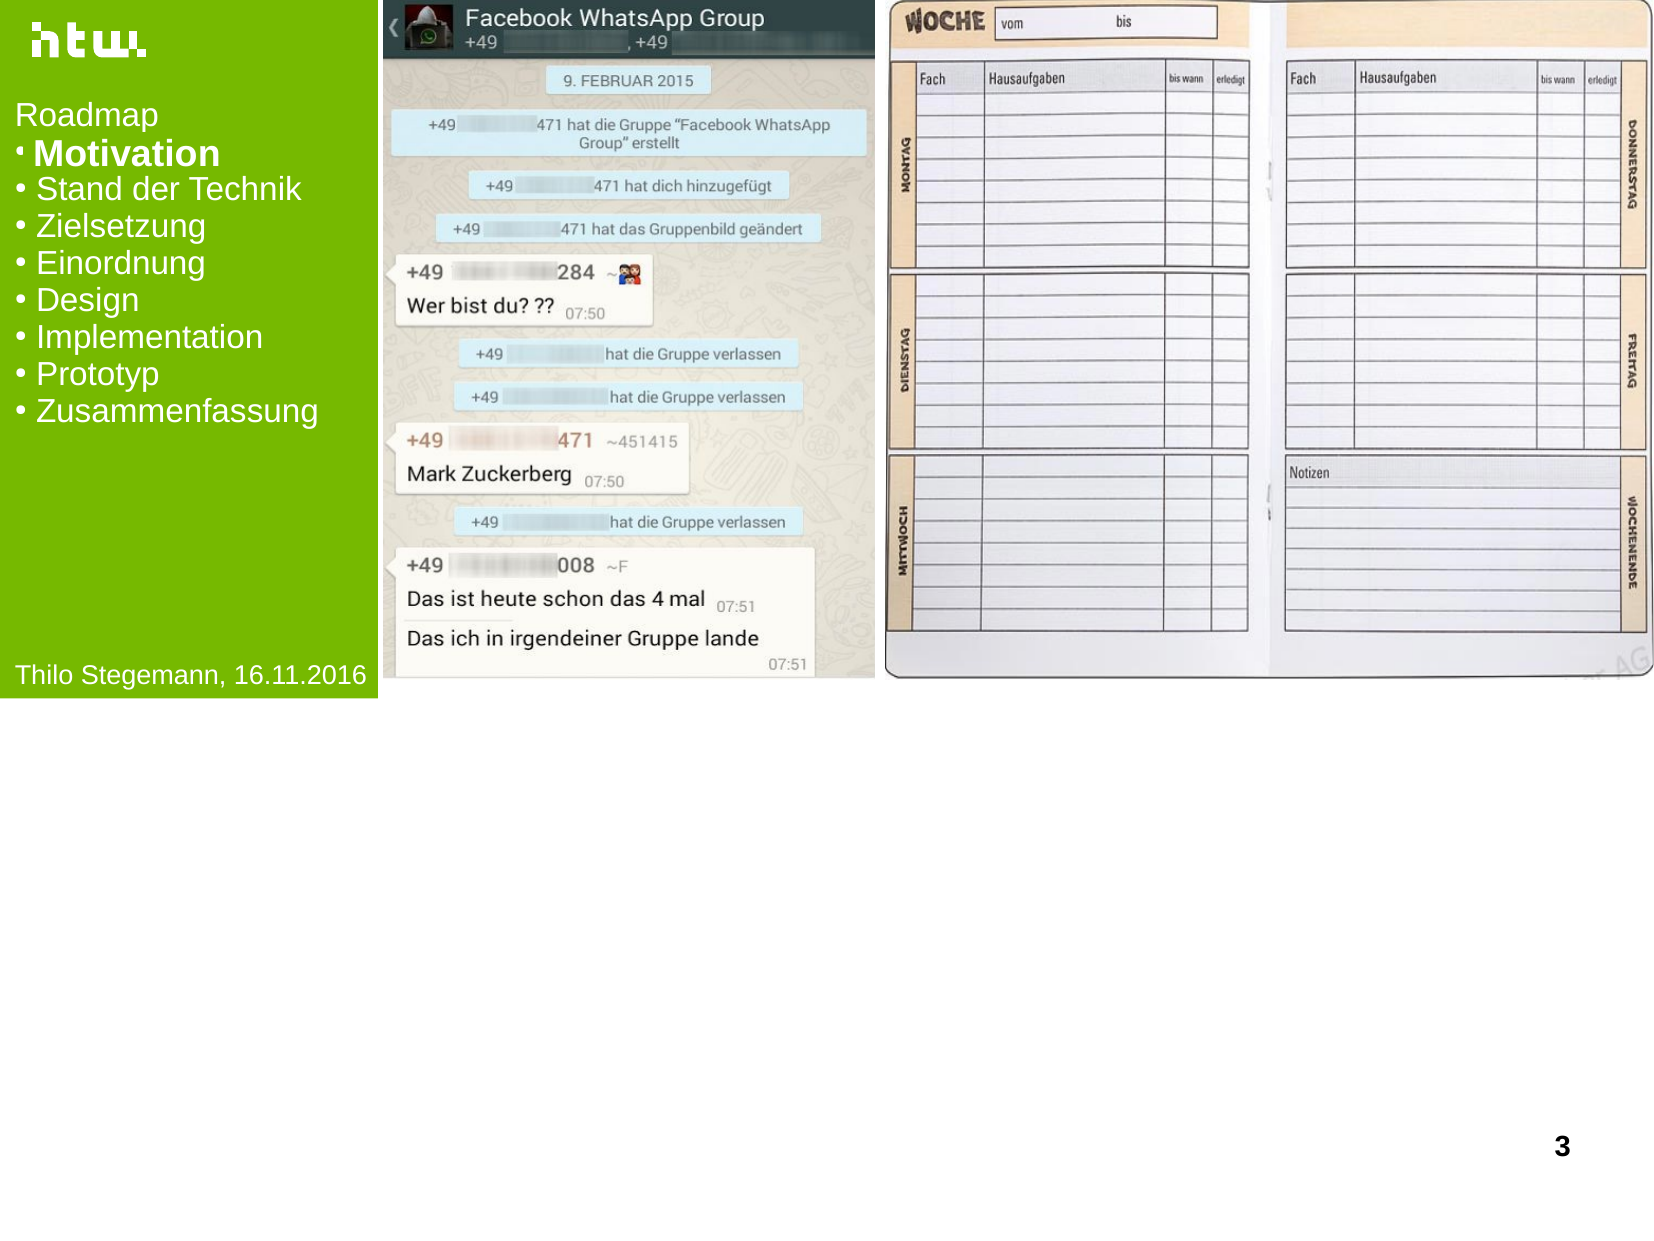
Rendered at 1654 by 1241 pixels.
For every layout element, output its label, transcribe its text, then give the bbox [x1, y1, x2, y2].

picture [383, 0, 875, 680]
picture [885, 0, 1654, 680]
text_box Motivation [23, 132, 231, 175]
